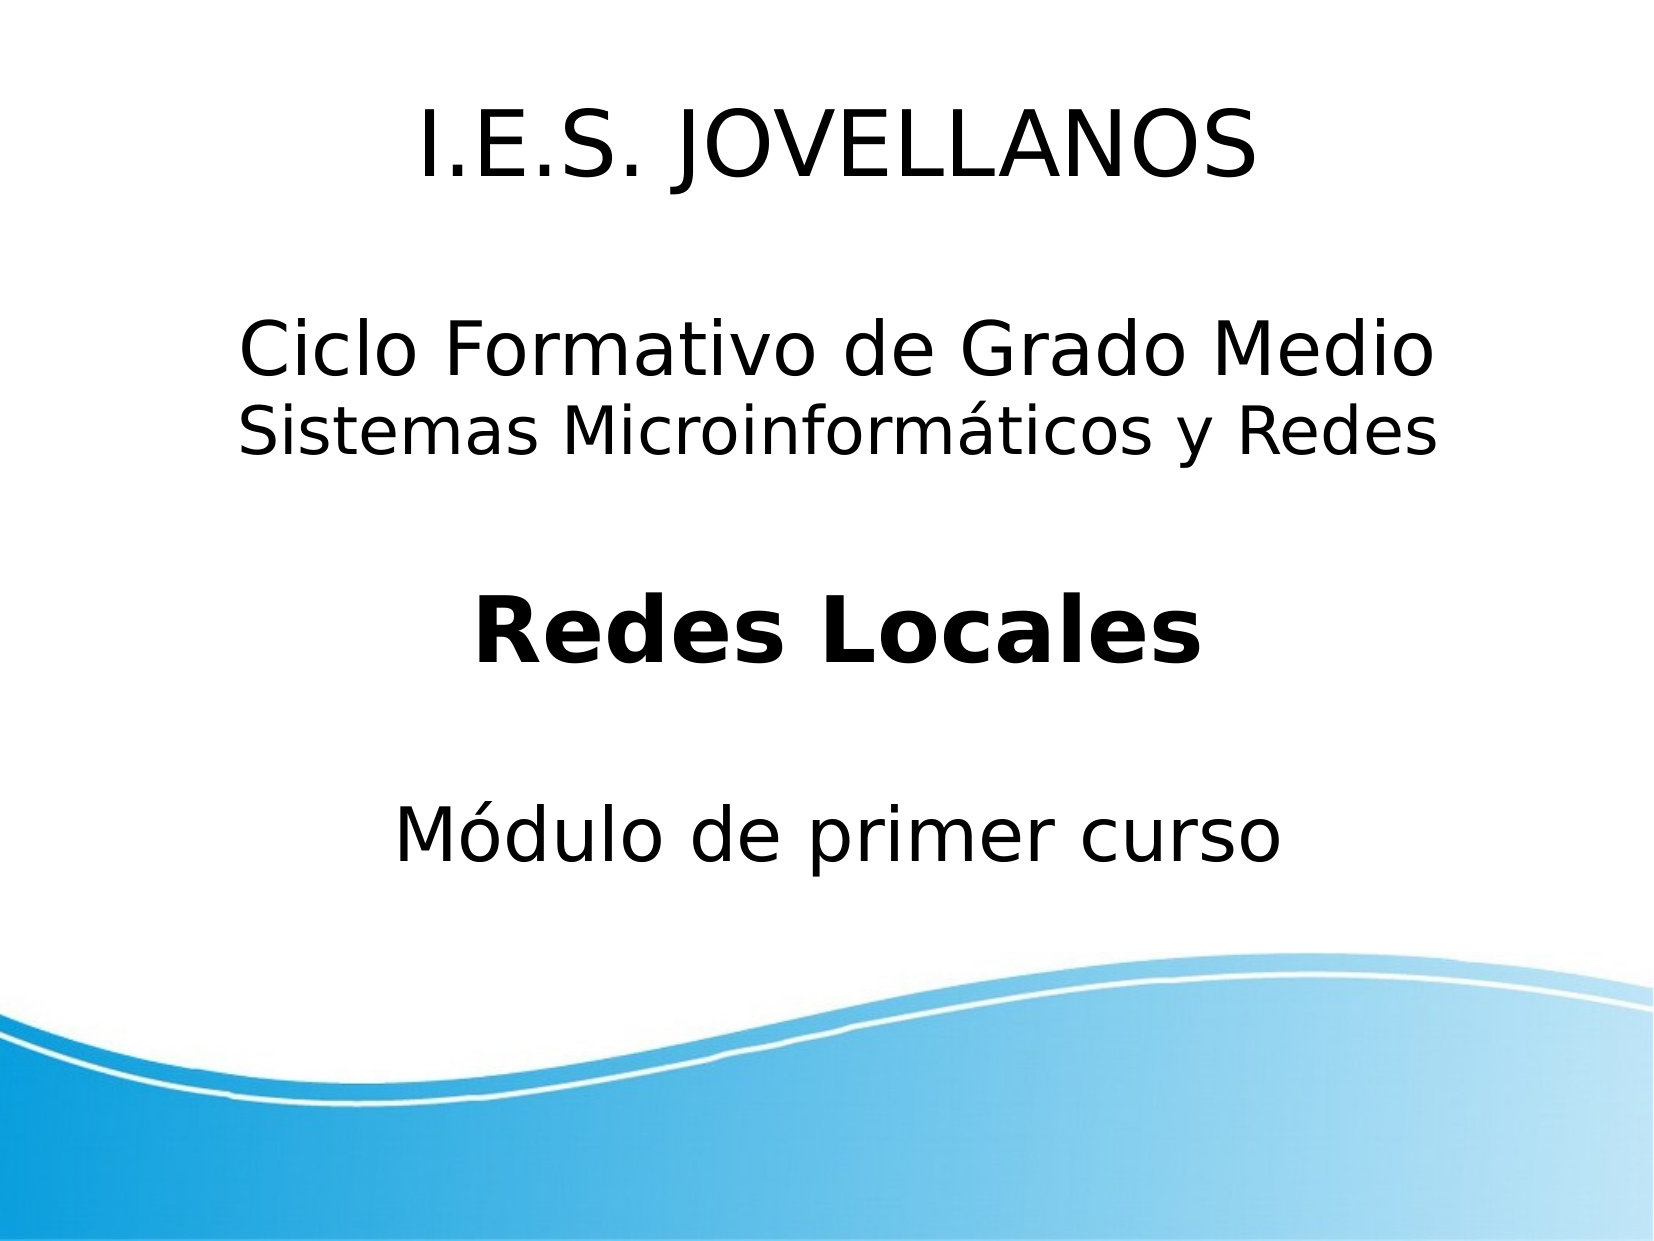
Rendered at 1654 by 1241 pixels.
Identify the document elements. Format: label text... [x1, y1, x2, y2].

title I.E.S. JOVELLANOS Ciclo Formativo de Grado Medio Sistemas Microinformáticos y Redes Redes Locales Módulo de primer curso [94, 37, 1583, 934]
picture [0, 952, 1654, 1241]
